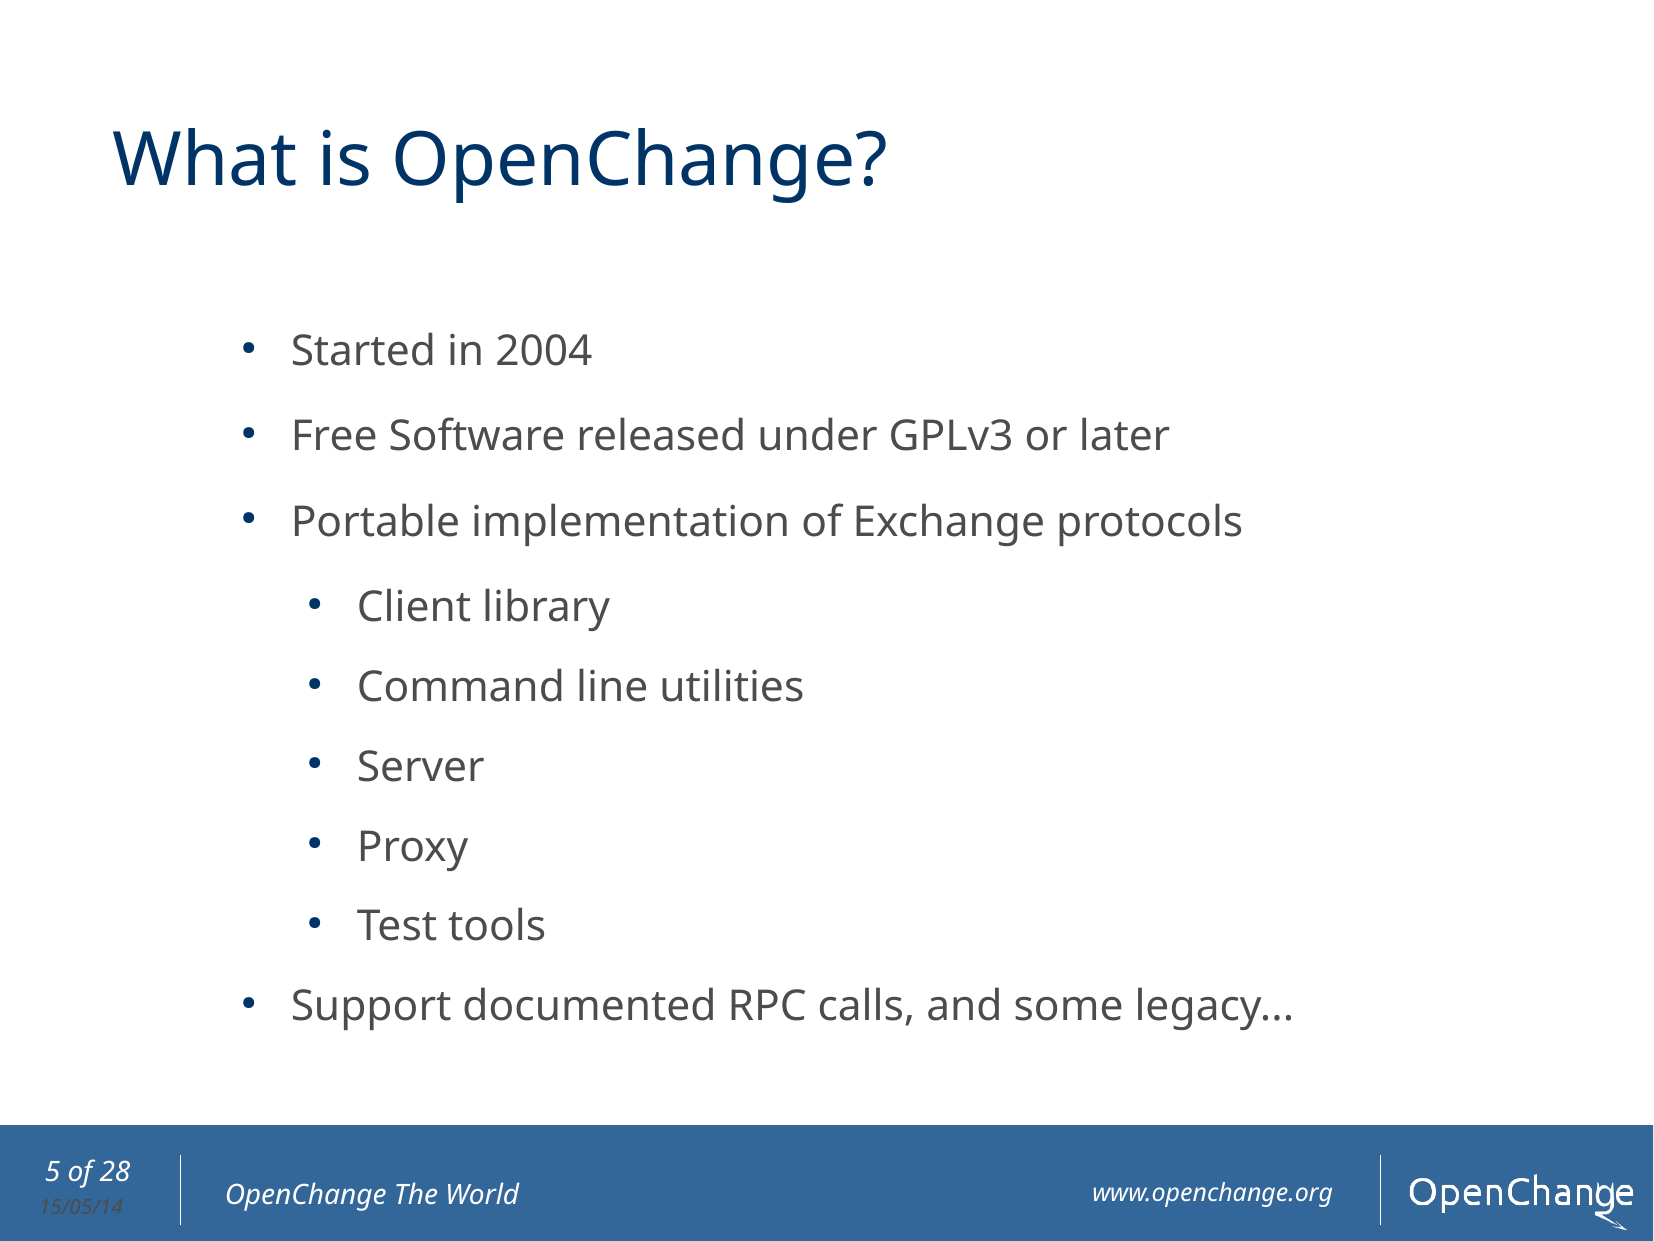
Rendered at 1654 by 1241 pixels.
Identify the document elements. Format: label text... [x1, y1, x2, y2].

title What is OpenChange? [112, 105, 1523, 208]
list Started in 2004 Free Software released under GPLv3 or later Portable implementation of Exchange protocols Client library Command line utilities Server Proxy Test tools Support documented RPC calls, and some legacy... [225, 319, 1486, 1040]
picture [1407, 1167, 1654, 1230]
